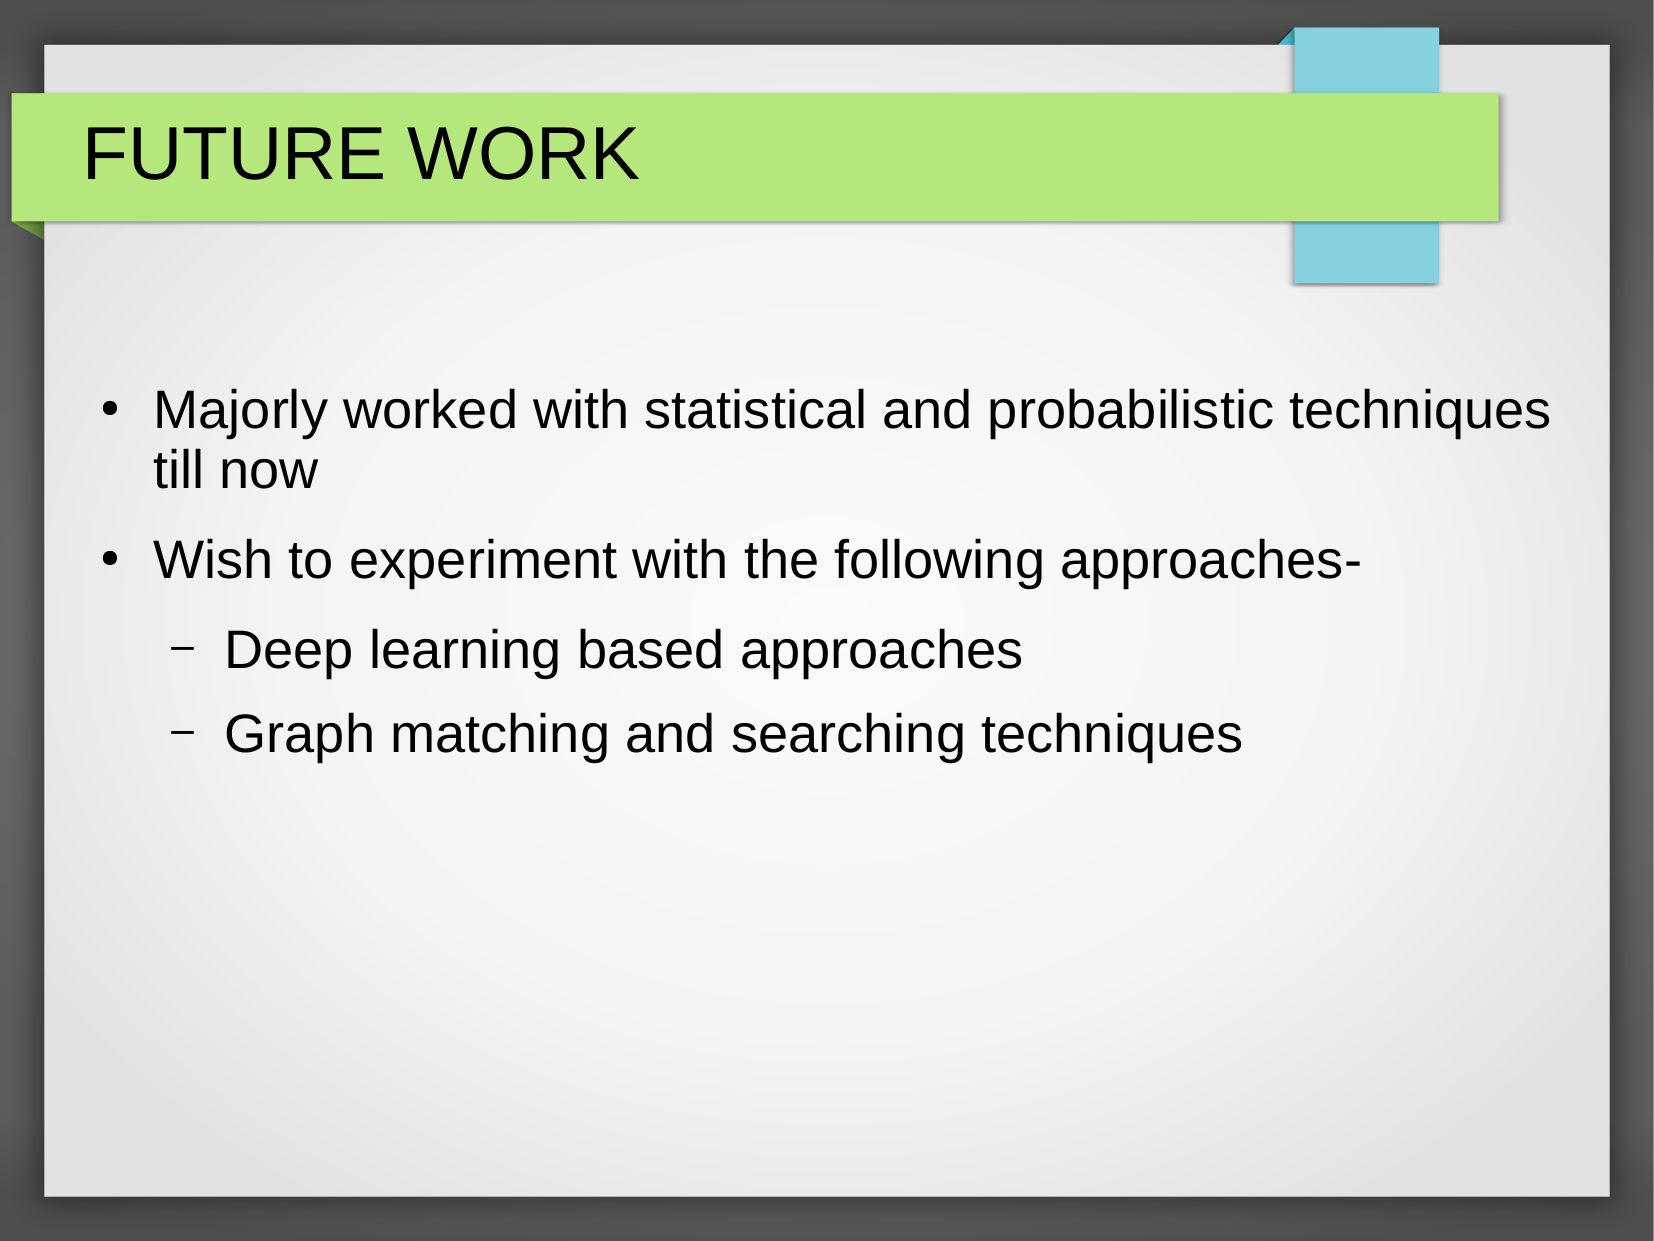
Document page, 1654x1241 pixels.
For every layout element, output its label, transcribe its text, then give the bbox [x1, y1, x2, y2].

list Majorly worked with statistical and probabilistic techniques till now Wish to experiment with the following approaches- Deep learning based approaches Graph matching and searching techniques [82, 379, 1571, 1099]
picture [0, 0, 1654, 1241]
title FUTURE WORK [82, 94, 1264, 213]
